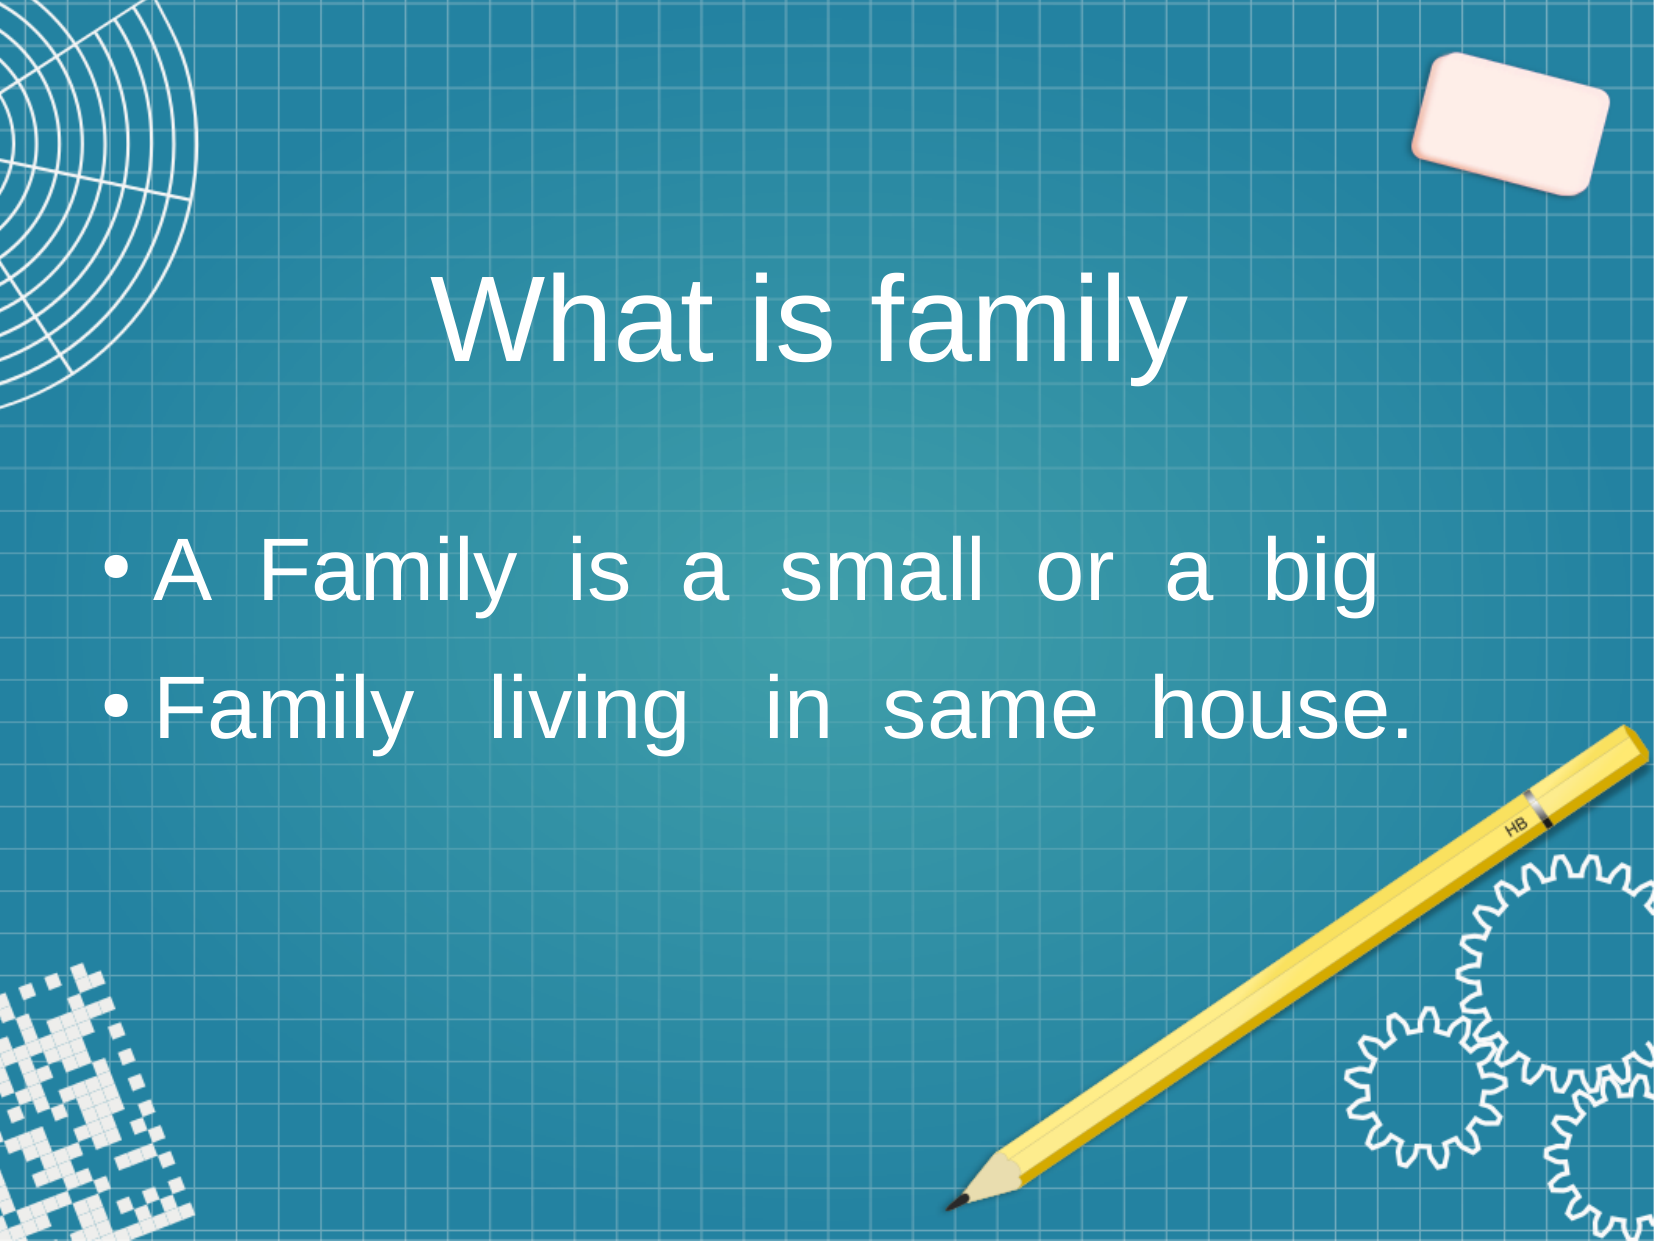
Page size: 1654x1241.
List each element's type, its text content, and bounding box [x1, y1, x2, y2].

picture [0, 0, 1654, 1241]
list A Family is a small or a big Family living in same house. [82, 519, 1571, 1123]
title What is family [82, 177, 1571, 461]
